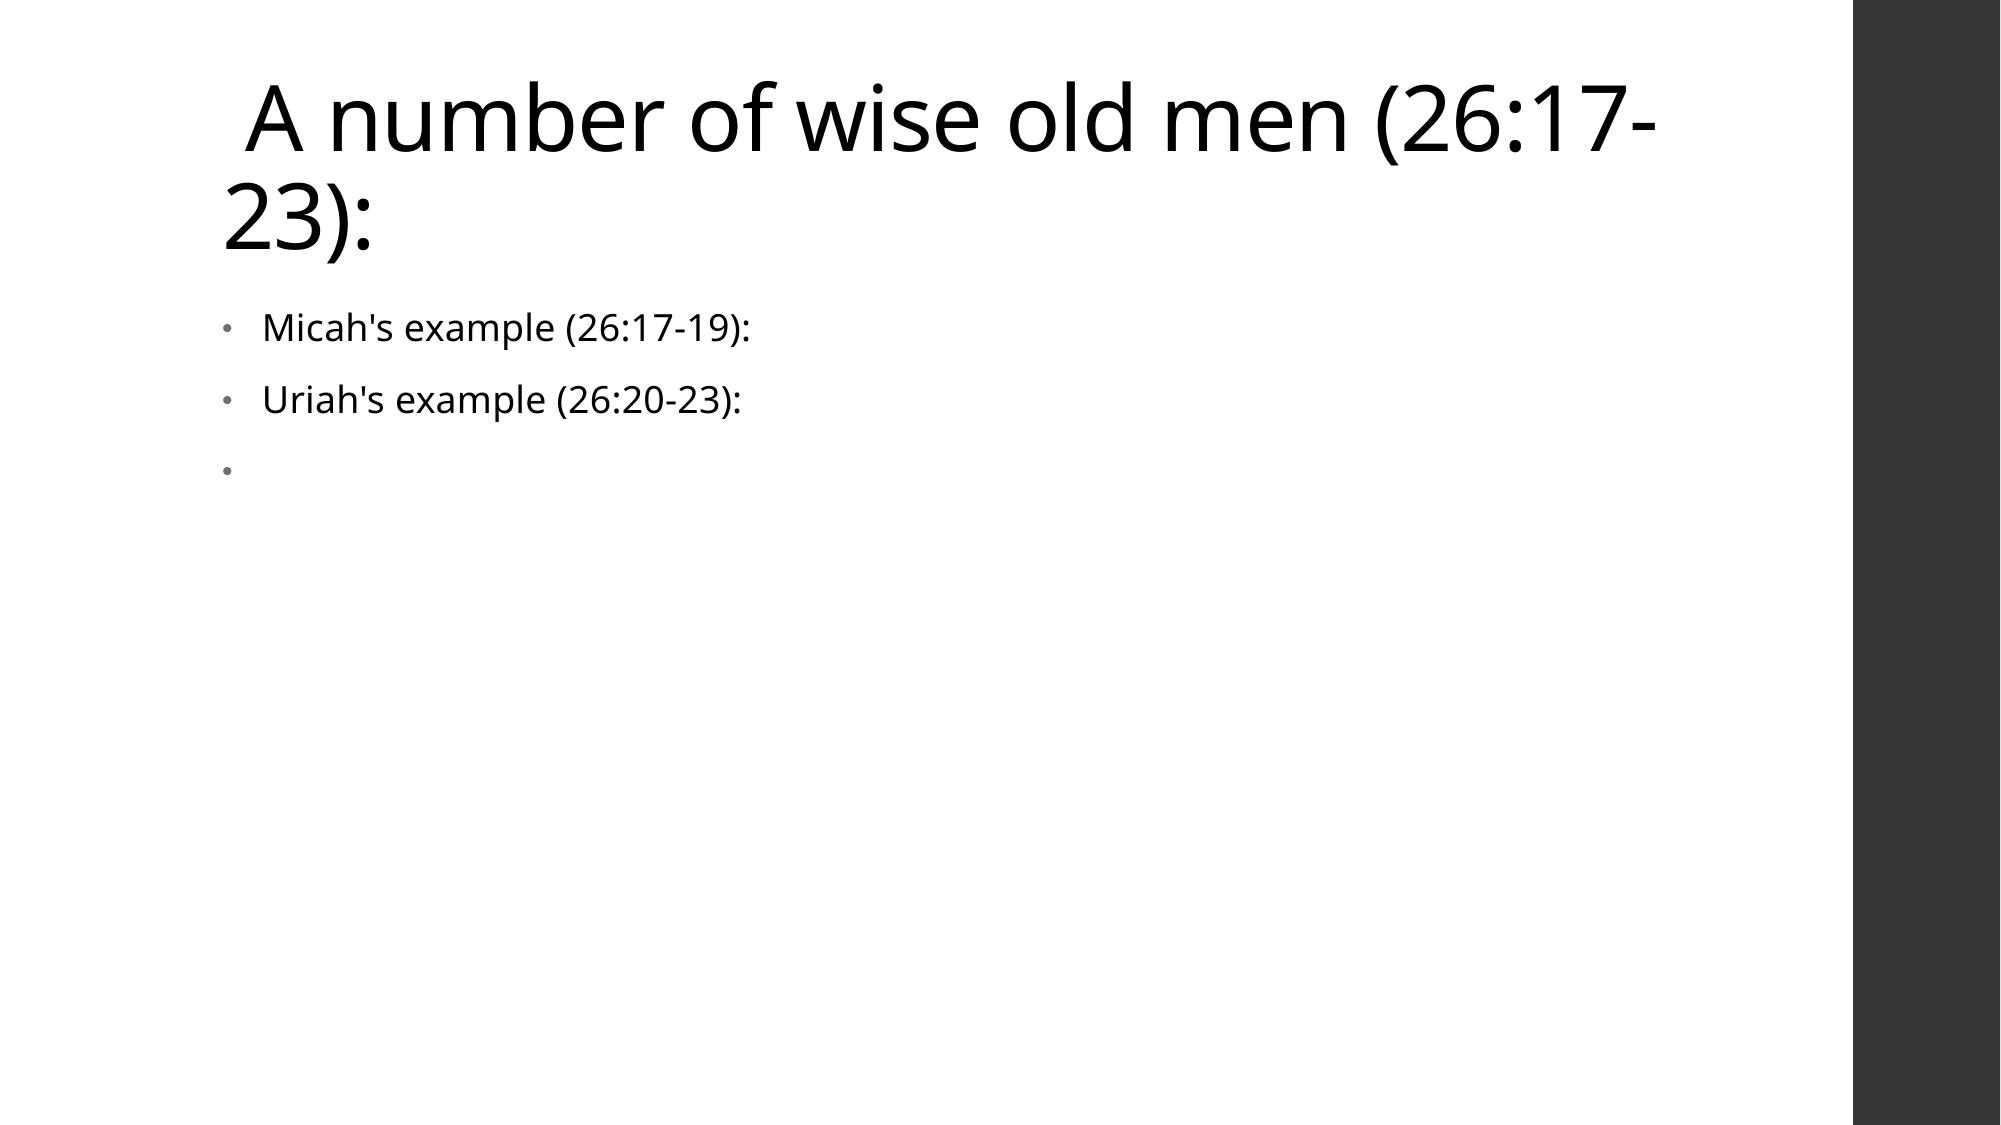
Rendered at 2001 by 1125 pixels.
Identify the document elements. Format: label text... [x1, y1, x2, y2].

list Micah's example (26:17-19): Uriah's example (26:20-23): [206, 299, 1617, 1014]
title A number of wise old men (26:17-23): [206, 60, 1797, 278]
